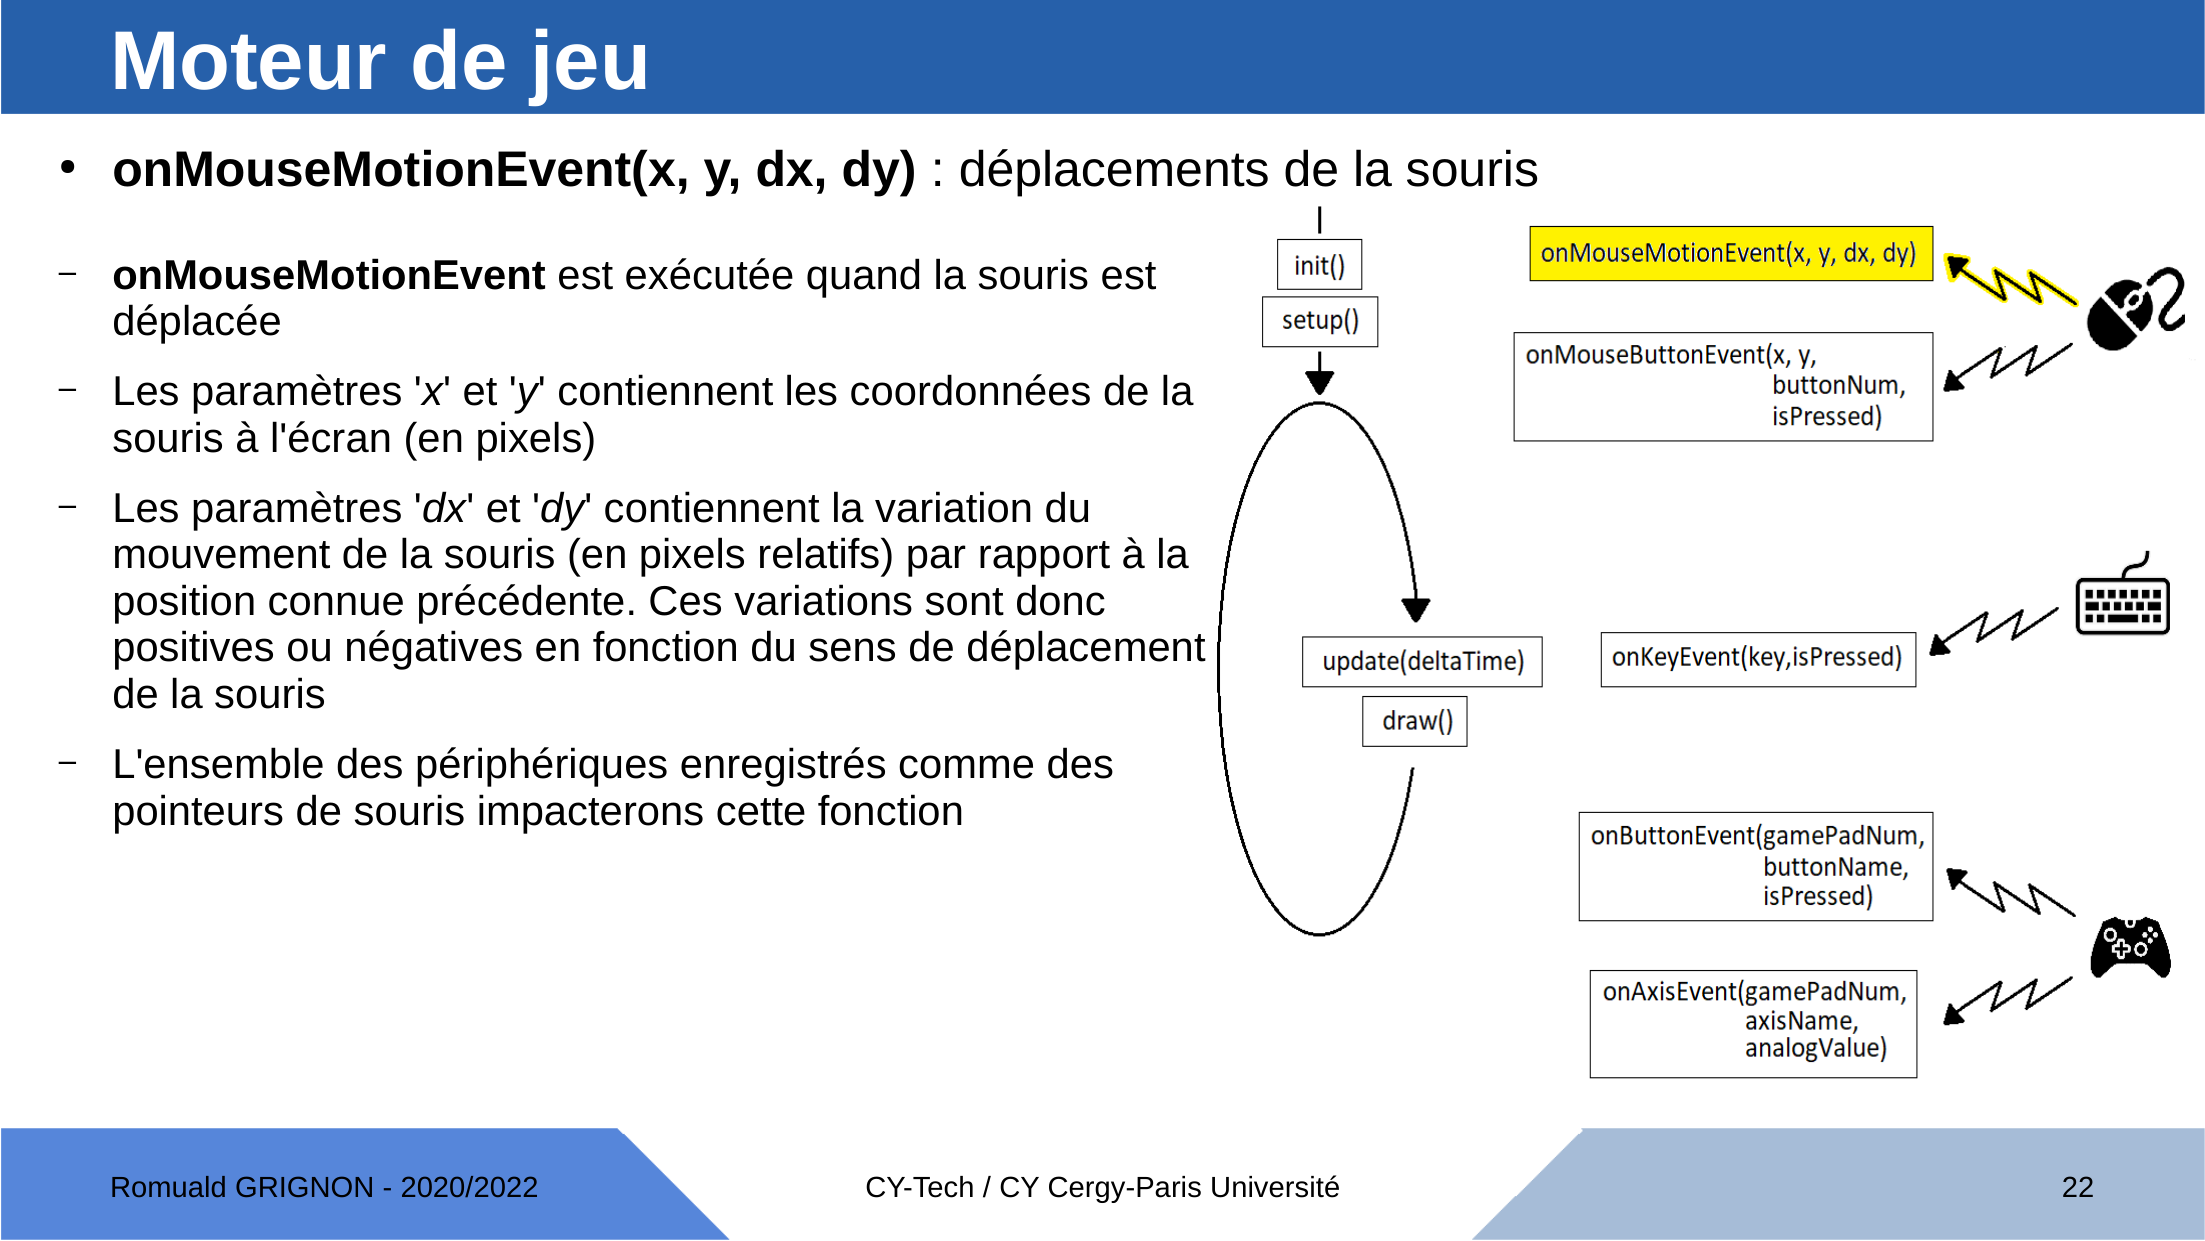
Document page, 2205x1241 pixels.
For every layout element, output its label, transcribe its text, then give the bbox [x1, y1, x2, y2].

picture [241, 315, 252, 322]
picture [254, 315, 262, 322]
picture [0, 0, 2205, 1241]
picture [220, 315, 239, 322]
picture [188, 315, 207, 322]
picture [264, 315, 275, 322]
picture [154, 315, 161, 322]
picture [118, 315, 129, 322]
picture [210, 315, 218, 322]
list onMouseMotionEvent(x, y, dx, dy) : déplacements de la souris [41, 211, 1210, 315]
picture [178, 315, 185, 322]
picture [141, 315, 152, 322]
picture [165, 315, 175, 322]
picture [132, 315, 139, 322]
title Moteur de jeu [110, 49, 2095, 211]
list onMouseMotionEvent est exécutée quand la souris est déplacée Les paramètres 'x' et 'y' contiennent les coordonnées de la souris à l'écran (en pixels) Les paramètres 'dx' et 'dy' contiennent la variation du mouvement de la souris (en pixels relatifs) par rapport à la position connue précédente. Ces variations sont donc positives ou négatives en fonction du sens de déplacement de la souris L'ensemble des périphériques enregistrés comme des pointeurs de souris impacterons cette fonction [0, 322, 1207, 1129]
